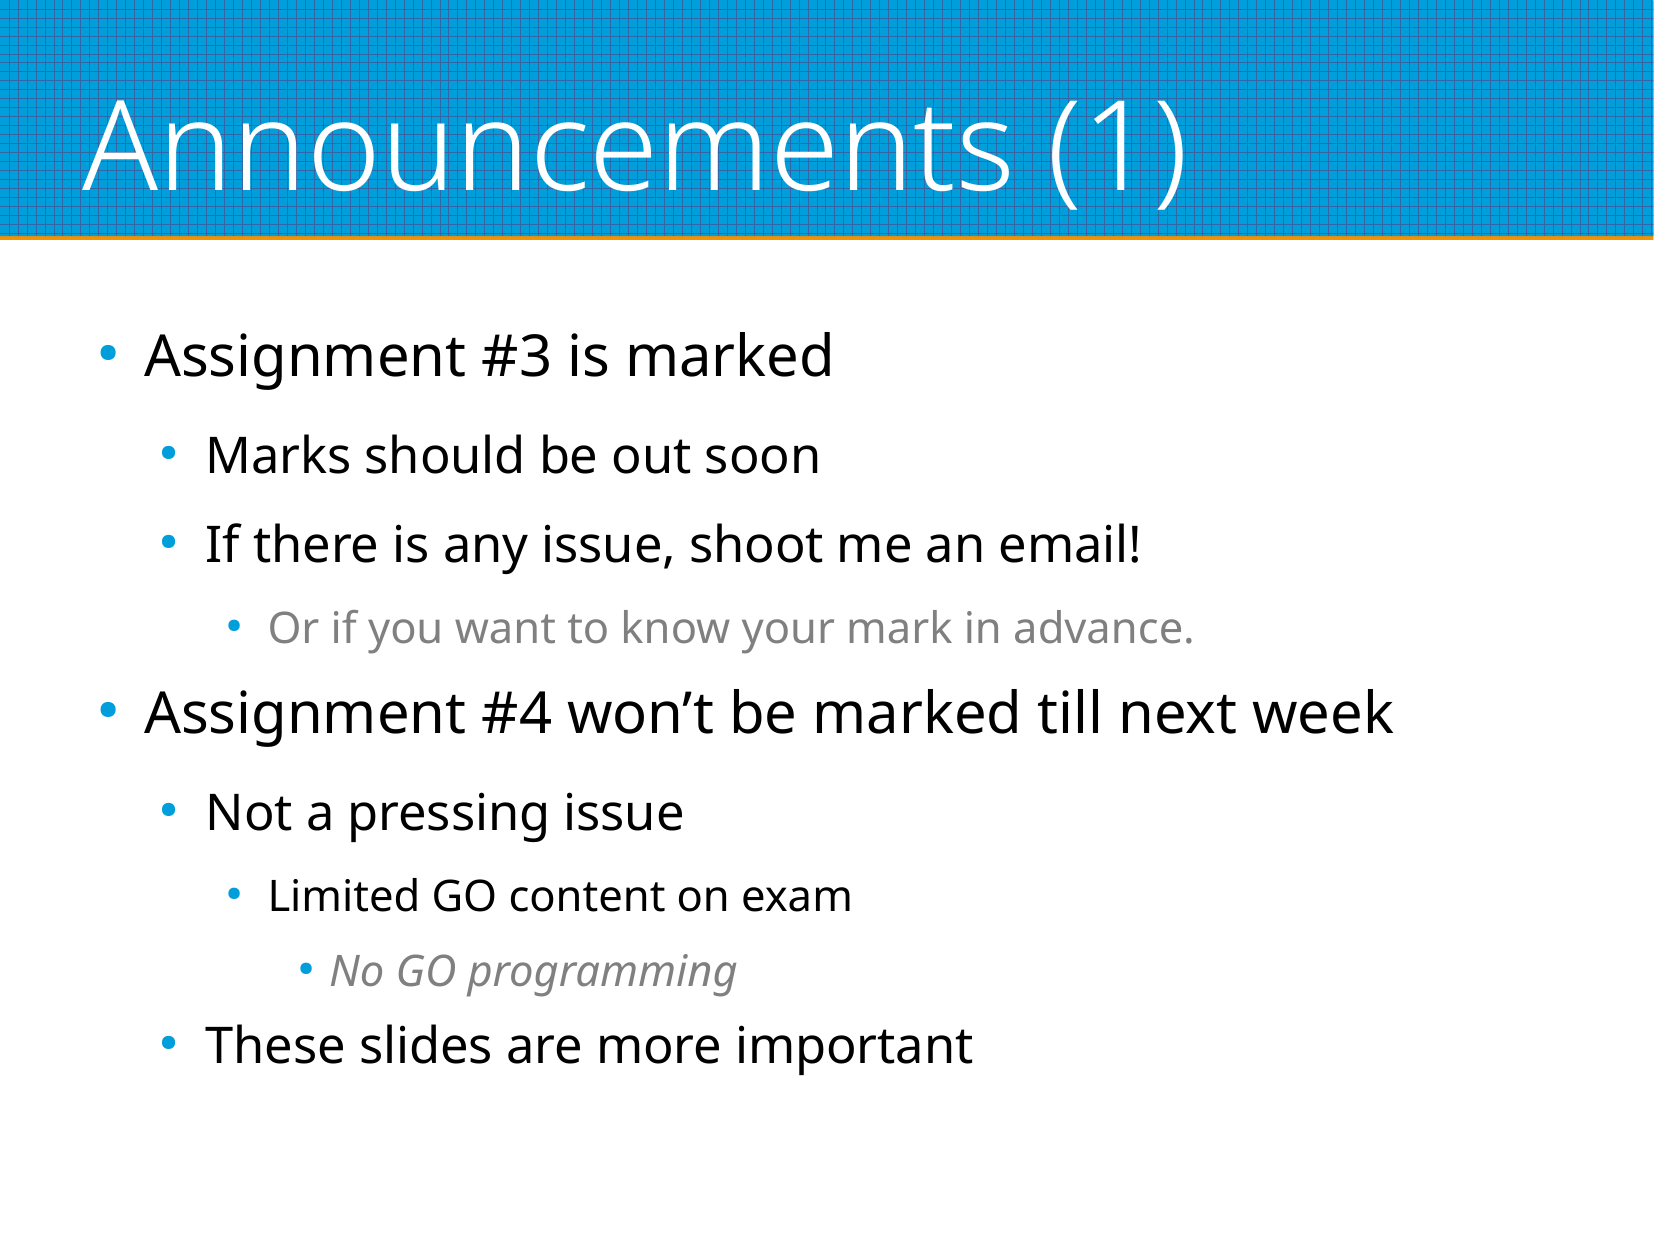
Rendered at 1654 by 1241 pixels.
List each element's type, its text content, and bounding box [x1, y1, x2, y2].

list Assignment #3 is marked Marks should be out soon If there is any issue, shoot me an email! Or if you want to know your mark in advance. Assignment #4 won’t be marked till next week Not a pressing issue Limited GO content on exam No GO programming These slides are more important [82, 314, 1563, 1081]
title Announcements (1) [82, 19, 1571, 227]
